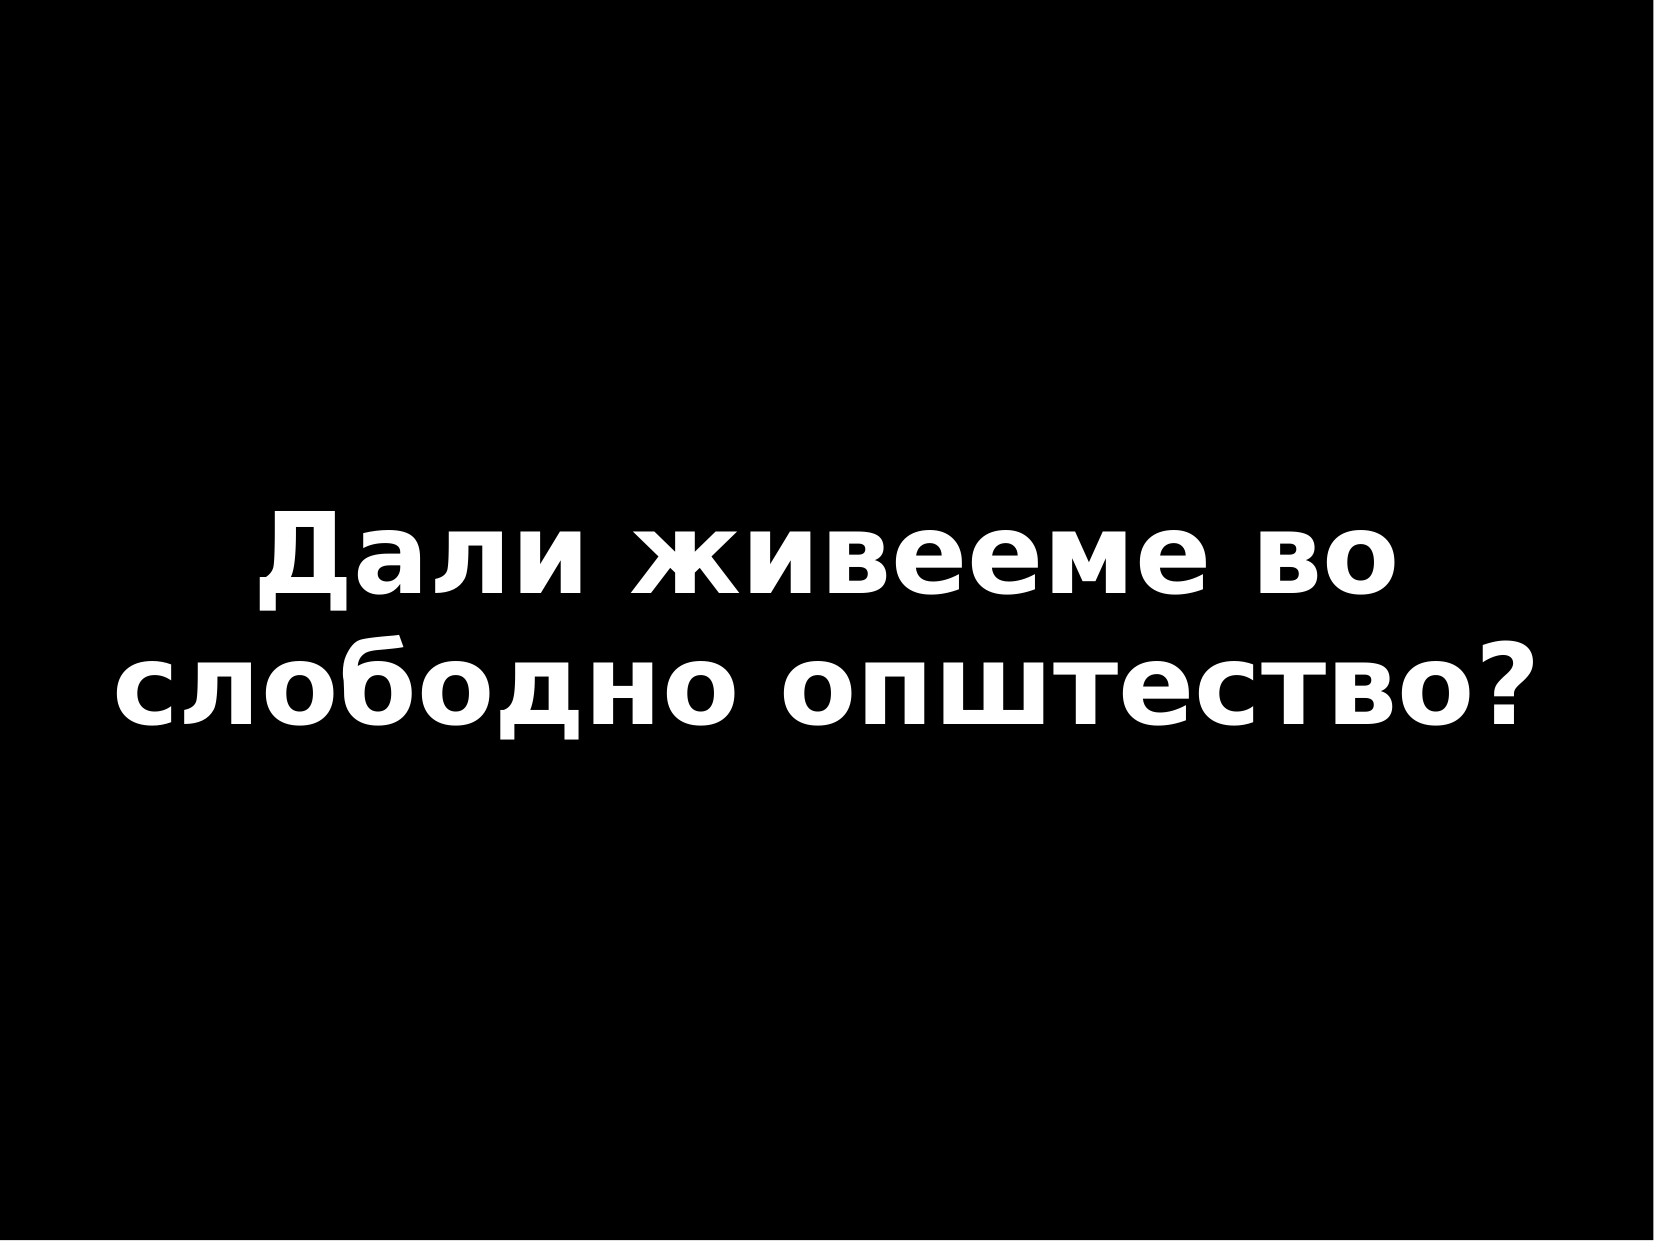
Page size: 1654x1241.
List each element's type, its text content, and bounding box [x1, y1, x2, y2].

subtitle Дали живееме во слободно општество? [0, 0, 1654, 1241]
